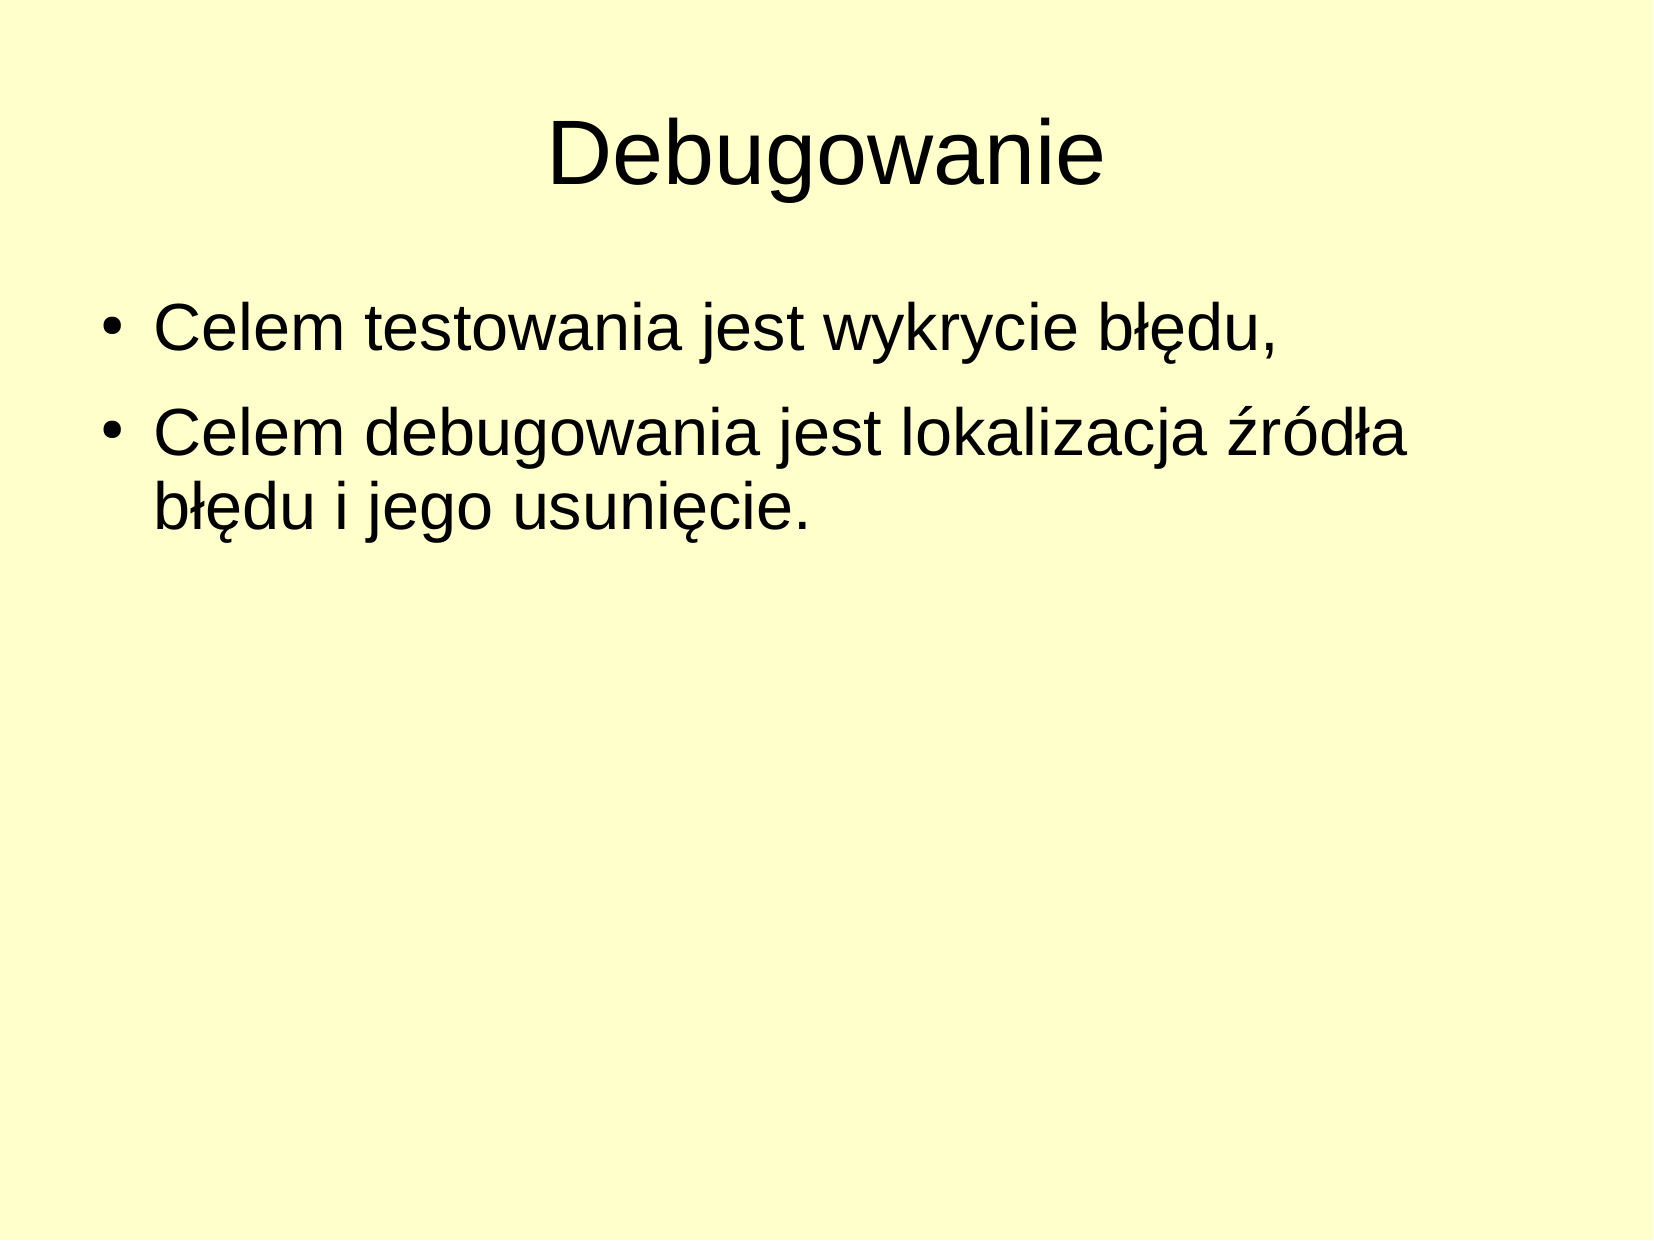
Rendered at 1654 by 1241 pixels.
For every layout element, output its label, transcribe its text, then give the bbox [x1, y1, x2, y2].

title Debugowanie [82, 49, 1571, 257]
list Celem testowania jest wykrycie błędu, Celem debugowania jest lokalizacja źródła błędu i jego usunięcie. [82, 290, 1571, 1109]
